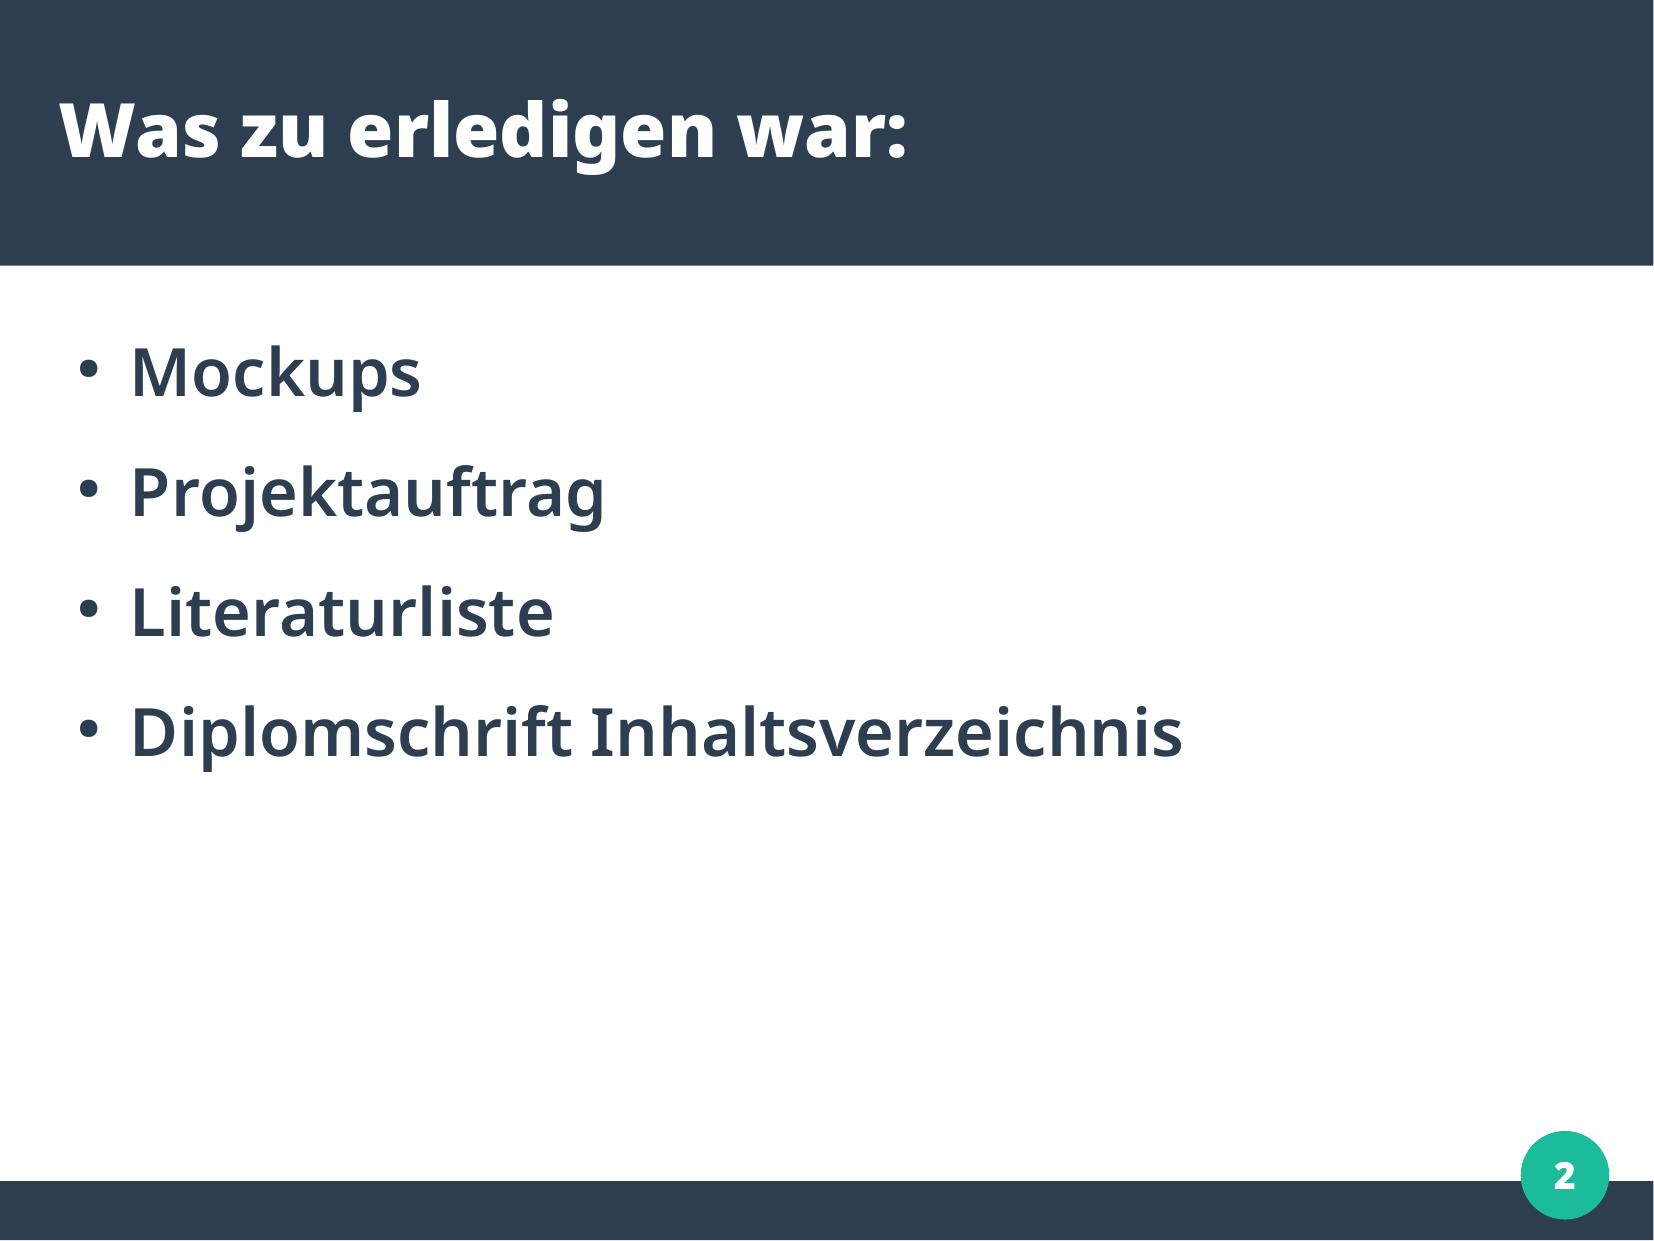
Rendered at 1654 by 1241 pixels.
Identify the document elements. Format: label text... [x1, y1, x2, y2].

list Mockups Projektauftrag Literaturliste Diplomschrift Inhaltsverzeichnis [59, 324, 1595, 1152]
title Was zu erledigen war: [59, 49, 1595, 207]
